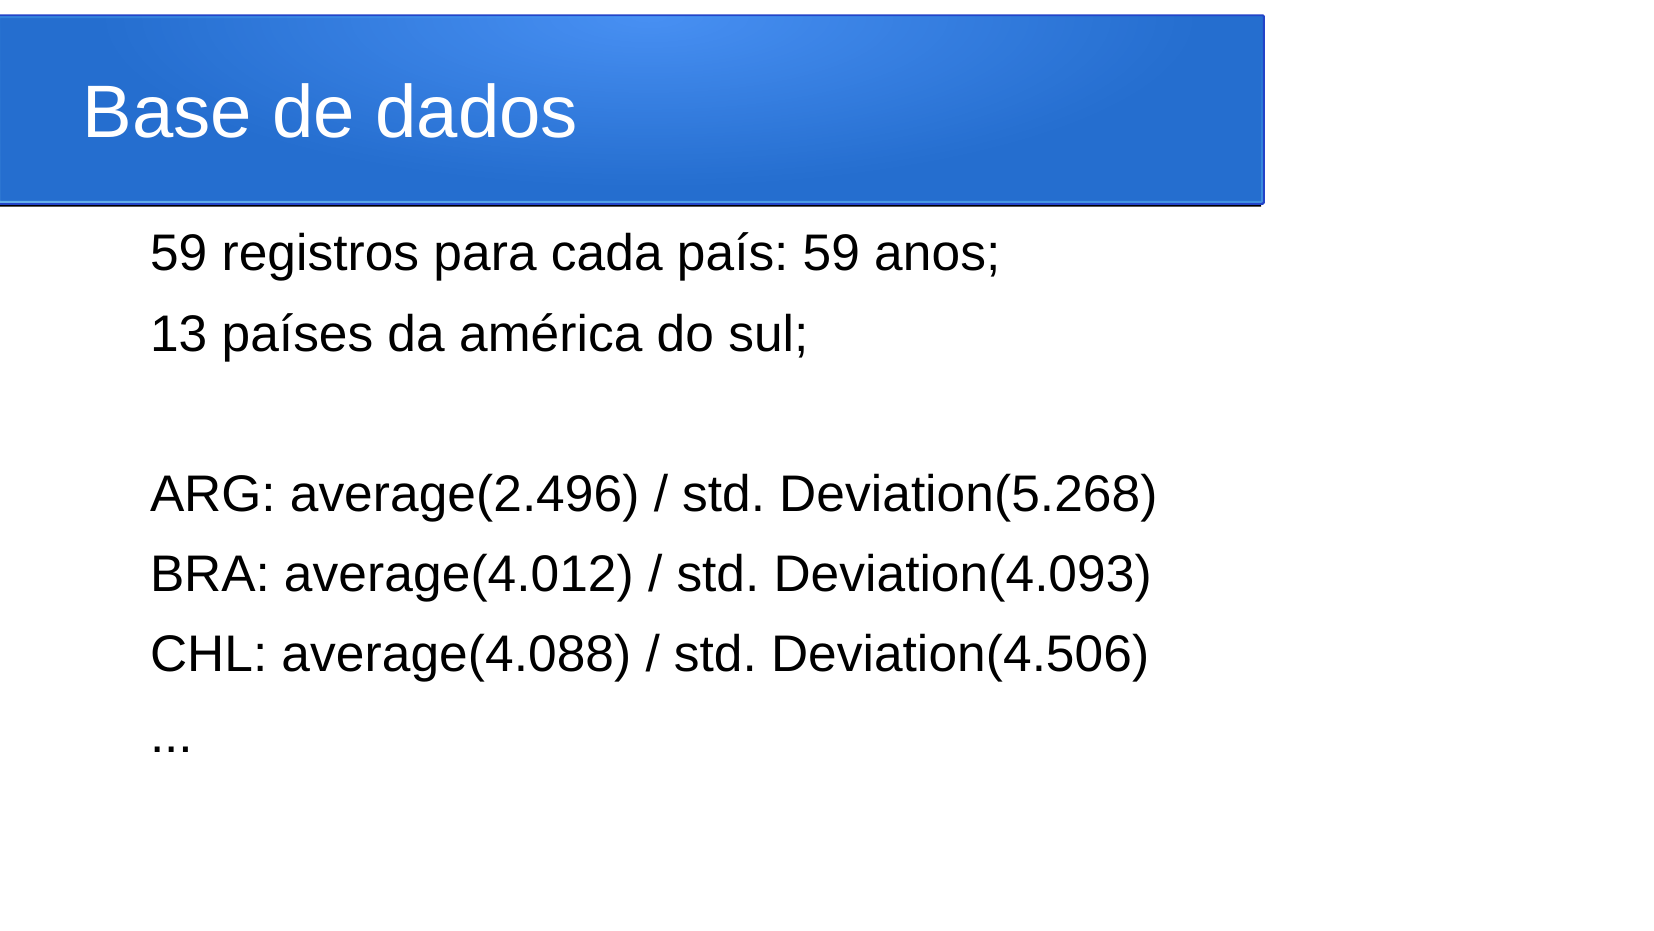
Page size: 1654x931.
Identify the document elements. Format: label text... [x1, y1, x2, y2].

list 59 registros para cada país: 59 anos; 13 países da américa do sul; ARG: average(2.496) / std. Deviation(5.268) BRA: average(4.012) / std. Deviation(4.093) CHL: average(4.088) / std. Deviation(4.506) ... [82, 224, 1571, 764]
title Base de dados [82, 35, 1235, 189]
